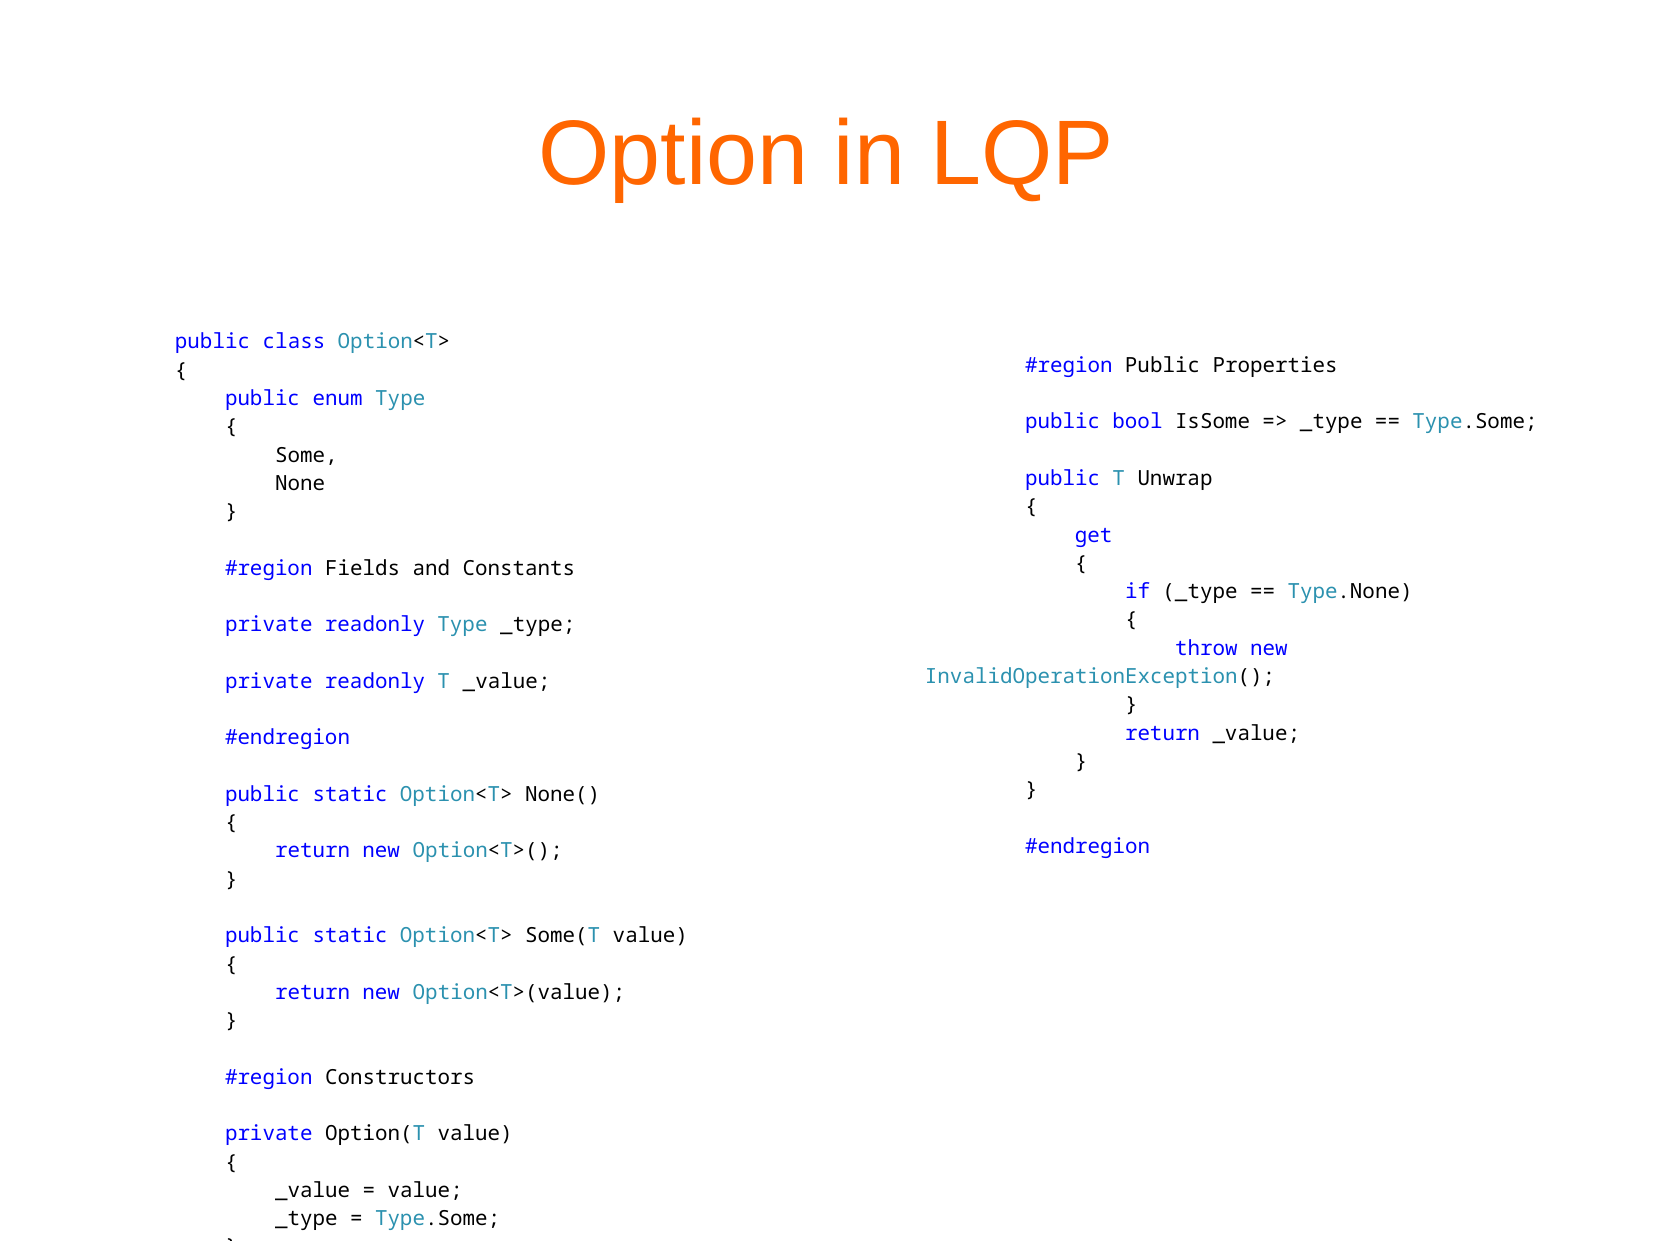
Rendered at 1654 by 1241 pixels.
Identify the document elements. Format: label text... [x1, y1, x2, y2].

text_box #region Public Properties public bool IsSome => _type == Type.Some; public T Unwrap { get { if (_type == Type.None) { throw new InvalidOperationException(); } return _value; } } #endregion [910, 342, 1564, 1152]
title Option in LQP [82, 49, 1571, 257]
text_box public class Option<T> { public enum Type { Some, None } #region Fields and Constants private readonly Type _type; private readonly T _value; #endregion public static Option<T> None() { return new Option<T>(); } public static Option<T> Some(T value) { return new Option<T>(value); } #region Constructors private Option(T value) { _value = value; _type = Type.Some; } #endregion [110, 319, 764, 1184]
